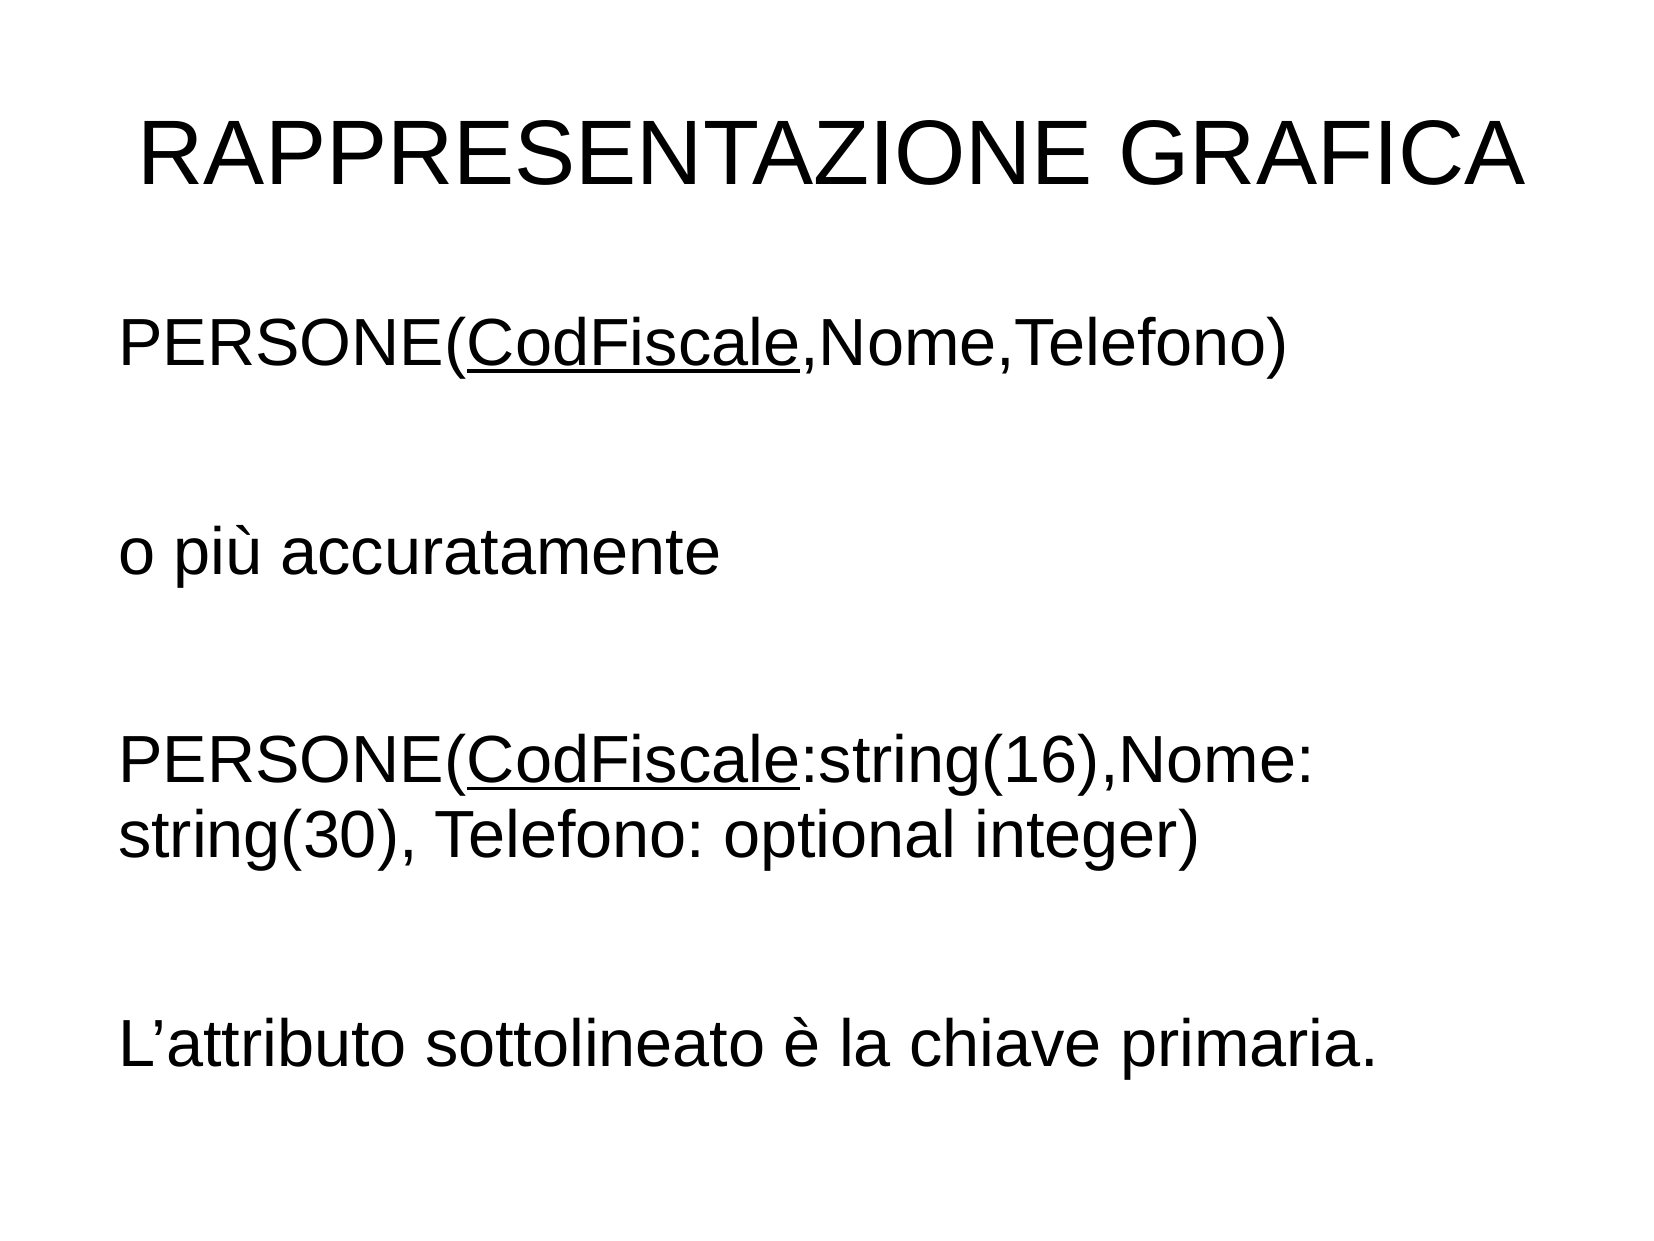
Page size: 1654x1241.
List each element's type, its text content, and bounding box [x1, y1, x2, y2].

title RAPPRESENTAZIONE GRAFICA [82, 49, 1571, 200]
list PERSONE(CodFiscale,Nome,Telefono) o più accuratamente PERSONE(CodFiscale:string(16),Nome: string(30), Telefono: optional integer) L’attributo sottolineato è la chiave primaria. [47, 200, 1595, 1170]
